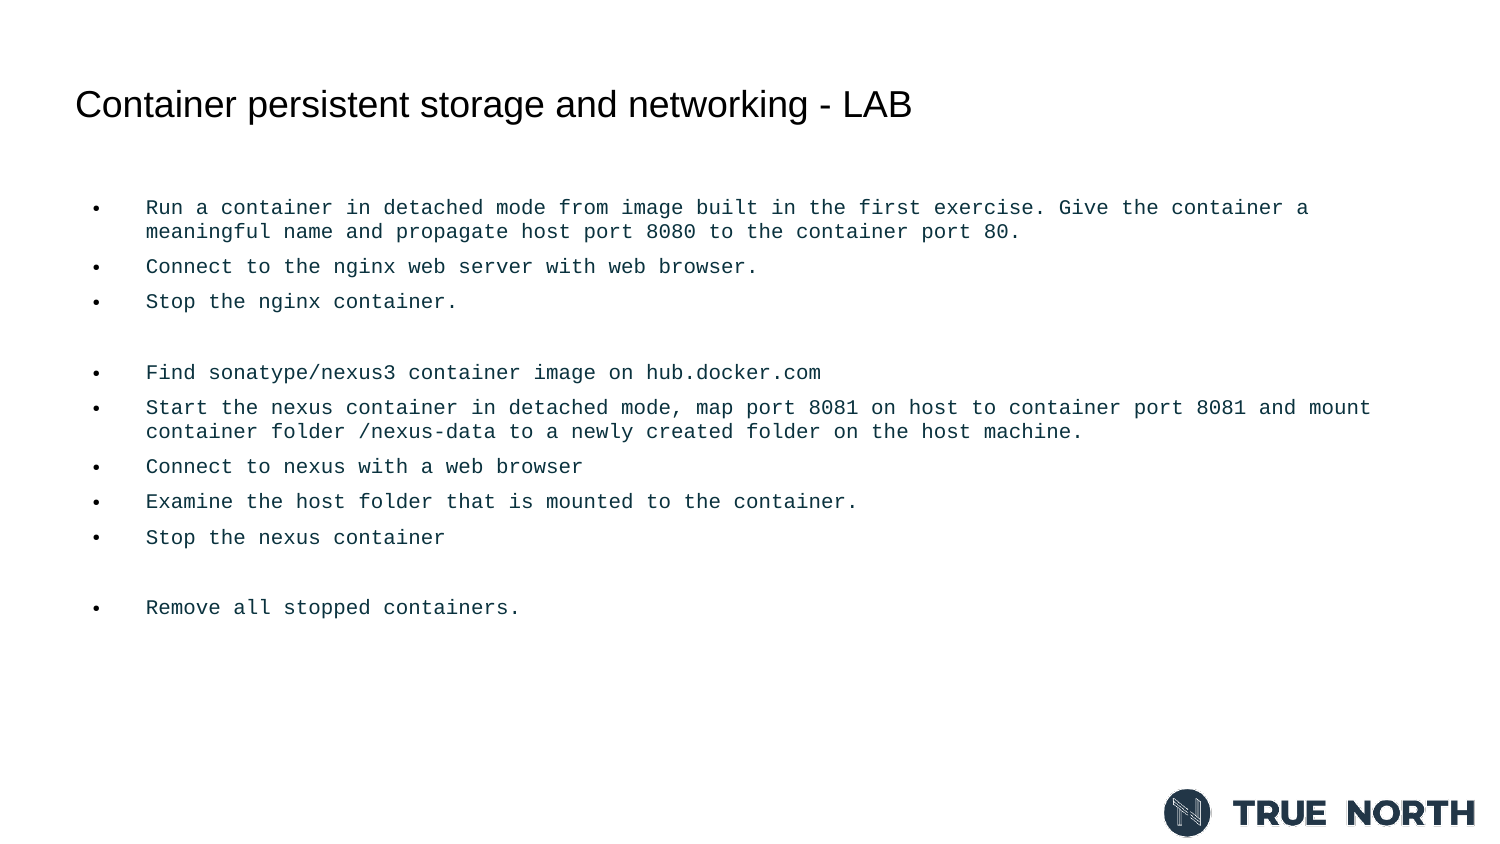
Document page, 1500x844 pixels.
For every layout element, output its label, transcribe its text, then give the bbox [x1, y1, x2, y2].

list Run a container in detached mode from image built in the first exercise. Give the container a meaningful name and propagate host port 8080 to the container port 80. Connect to the nginx web server with web browser. Stop the nginx container. Find sonatype/nexus3 container image on hub.docker.com Start the nexus container in detached mode, map port 8081 on host to container port 8081 and mount container folder /nexus-data to a newly created folder on the host machine. Connect to nexus with a web browser Examine the host folder that is mounted to the container. Stop the nexus container Remove all stopped containers. [75, 197, 1426, 687]
title Container persistent storage and networking - LAB [75, 33, 1425, 175]
picture [1162, 787, 1475, 838]
